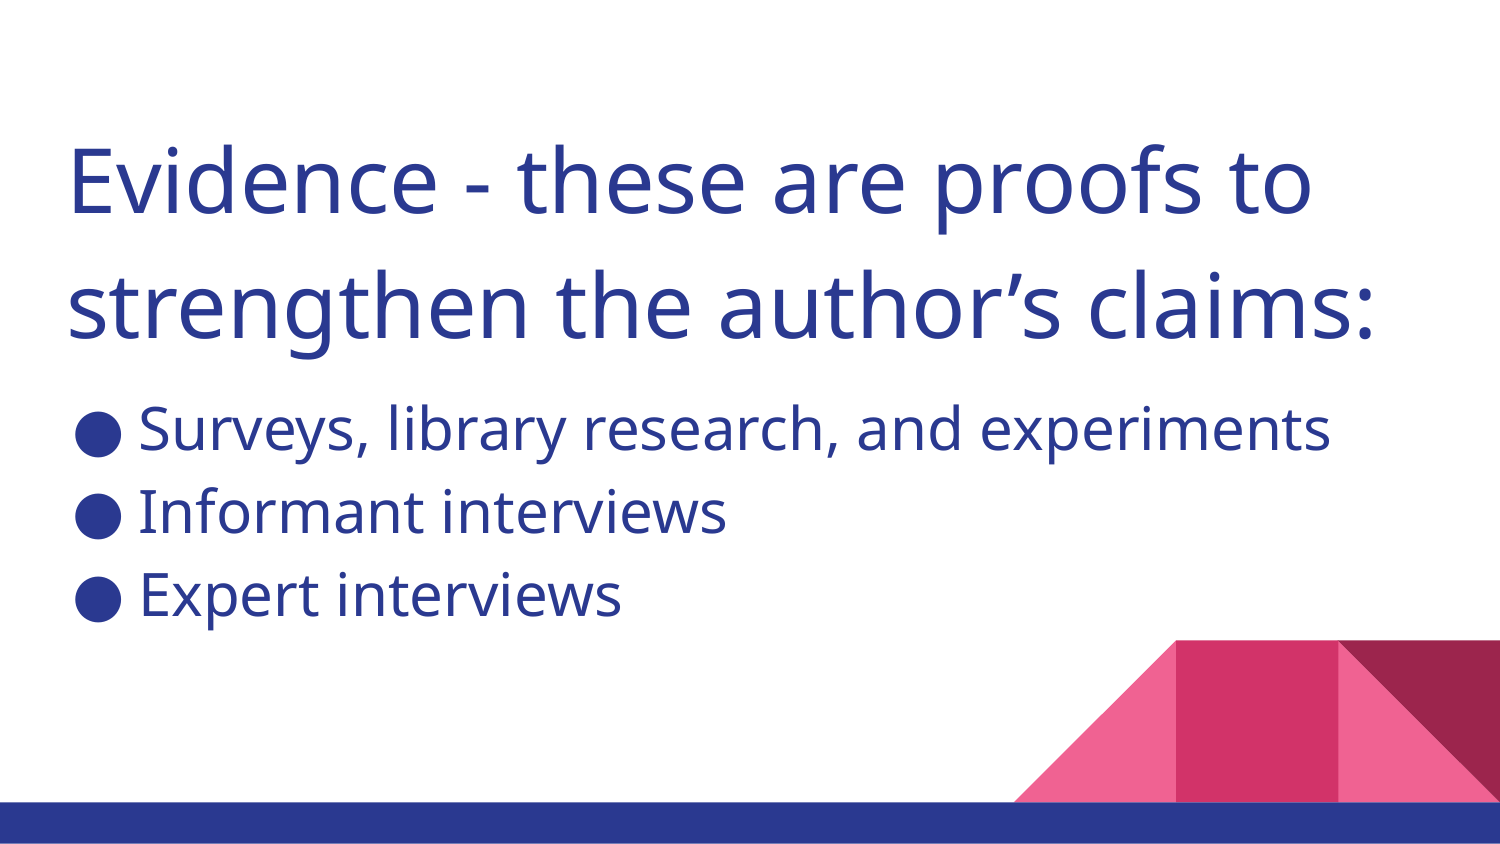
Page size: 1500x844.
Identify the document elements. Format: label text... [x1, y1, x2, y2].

list Evidence - these are proofs to strengthen the author’s claims: Surveys, library research, and experiments Informant interviews Expert interviews [51, 92, 1449, 750]
